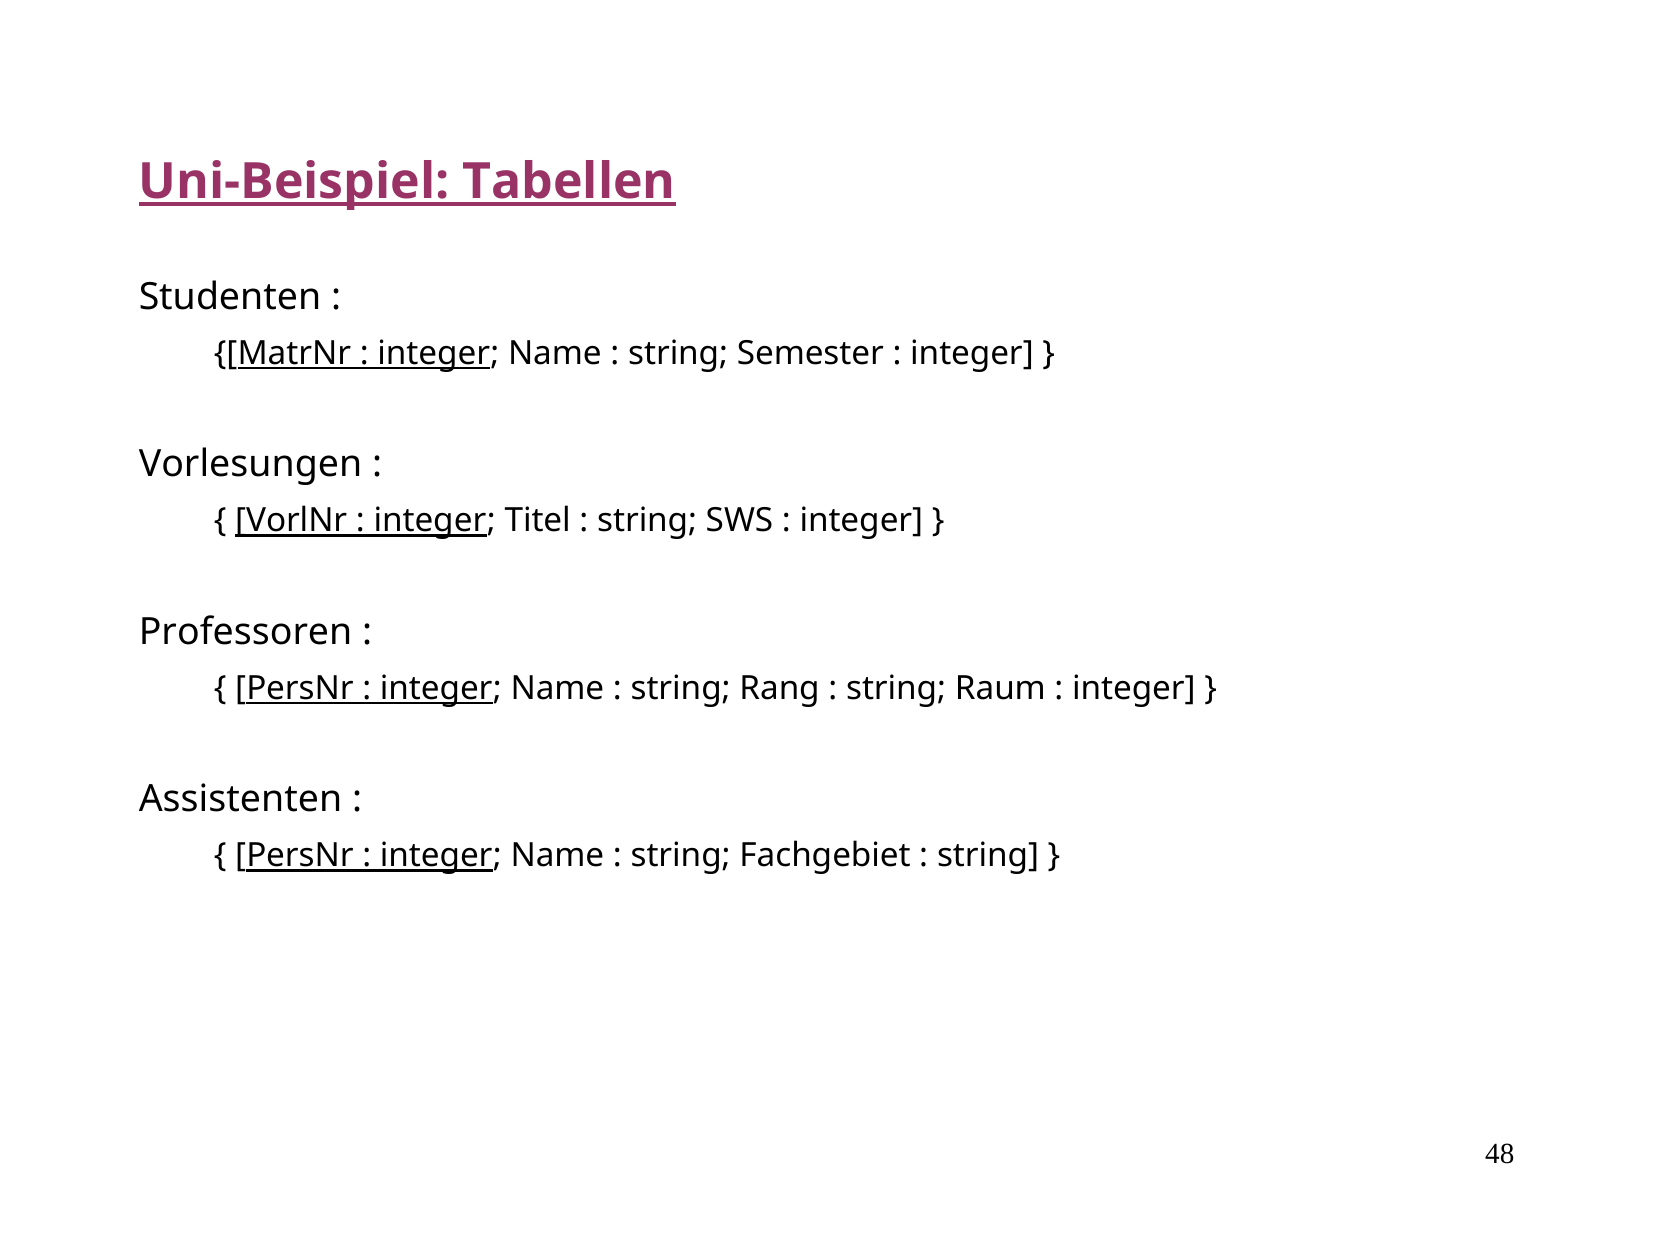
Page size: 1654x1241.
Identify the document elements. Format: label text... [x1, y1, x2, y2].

title Uni-Beispiel: Tabellen [124, 110, 1530, 249]
list Studenten : {[MatrNr : integer; Name : string; Semester : integer] } Vorlesungen : { [VorlNr : integer; Titel : string; SWS : integer] } Professoren : { [PersNr : integer; Name : string; Rang : string; Raum : integer] } Assistenten : { [PersNr : integer; Name : string; Fachgebiet : string] } [124, 261, 1530, 1103]
